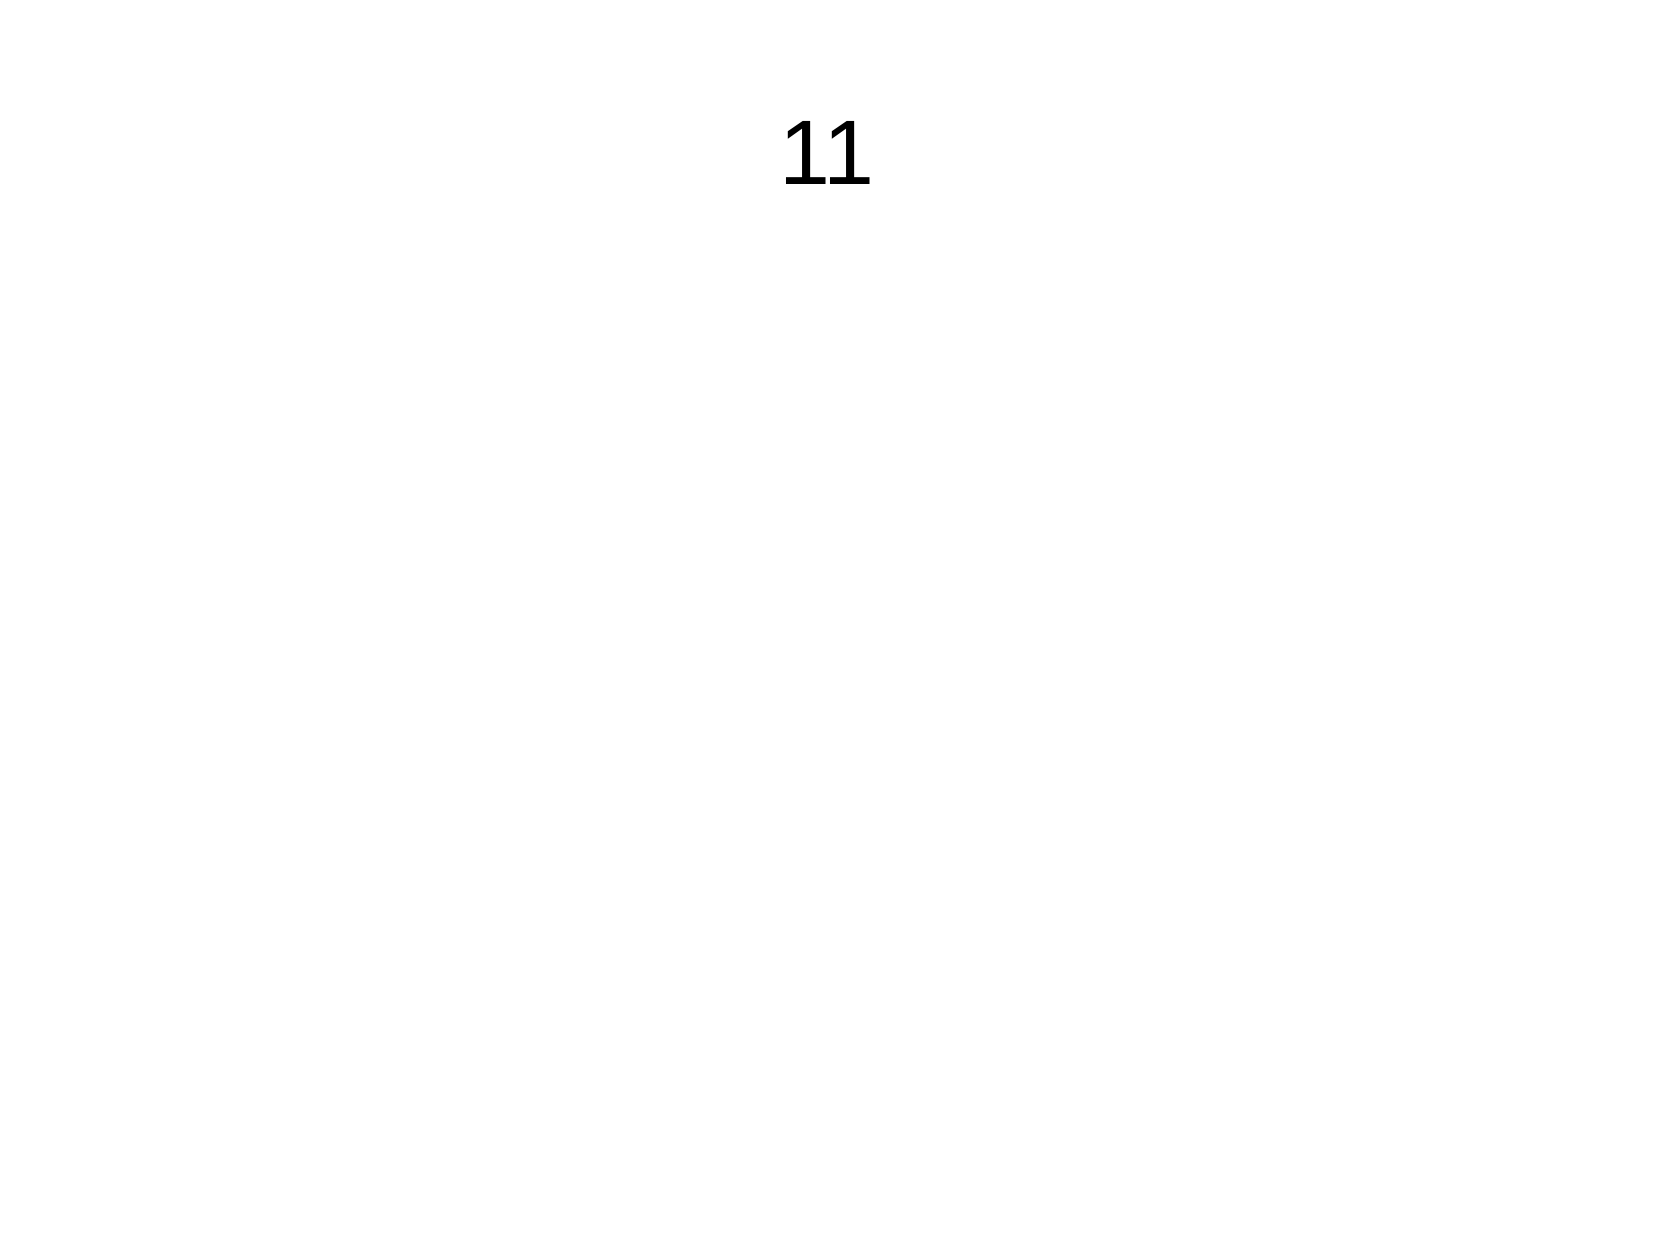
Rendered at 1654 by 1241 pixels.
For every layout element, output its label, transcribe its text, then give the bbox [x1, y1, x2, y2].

title 11 [82, 49, 1571, 257]
